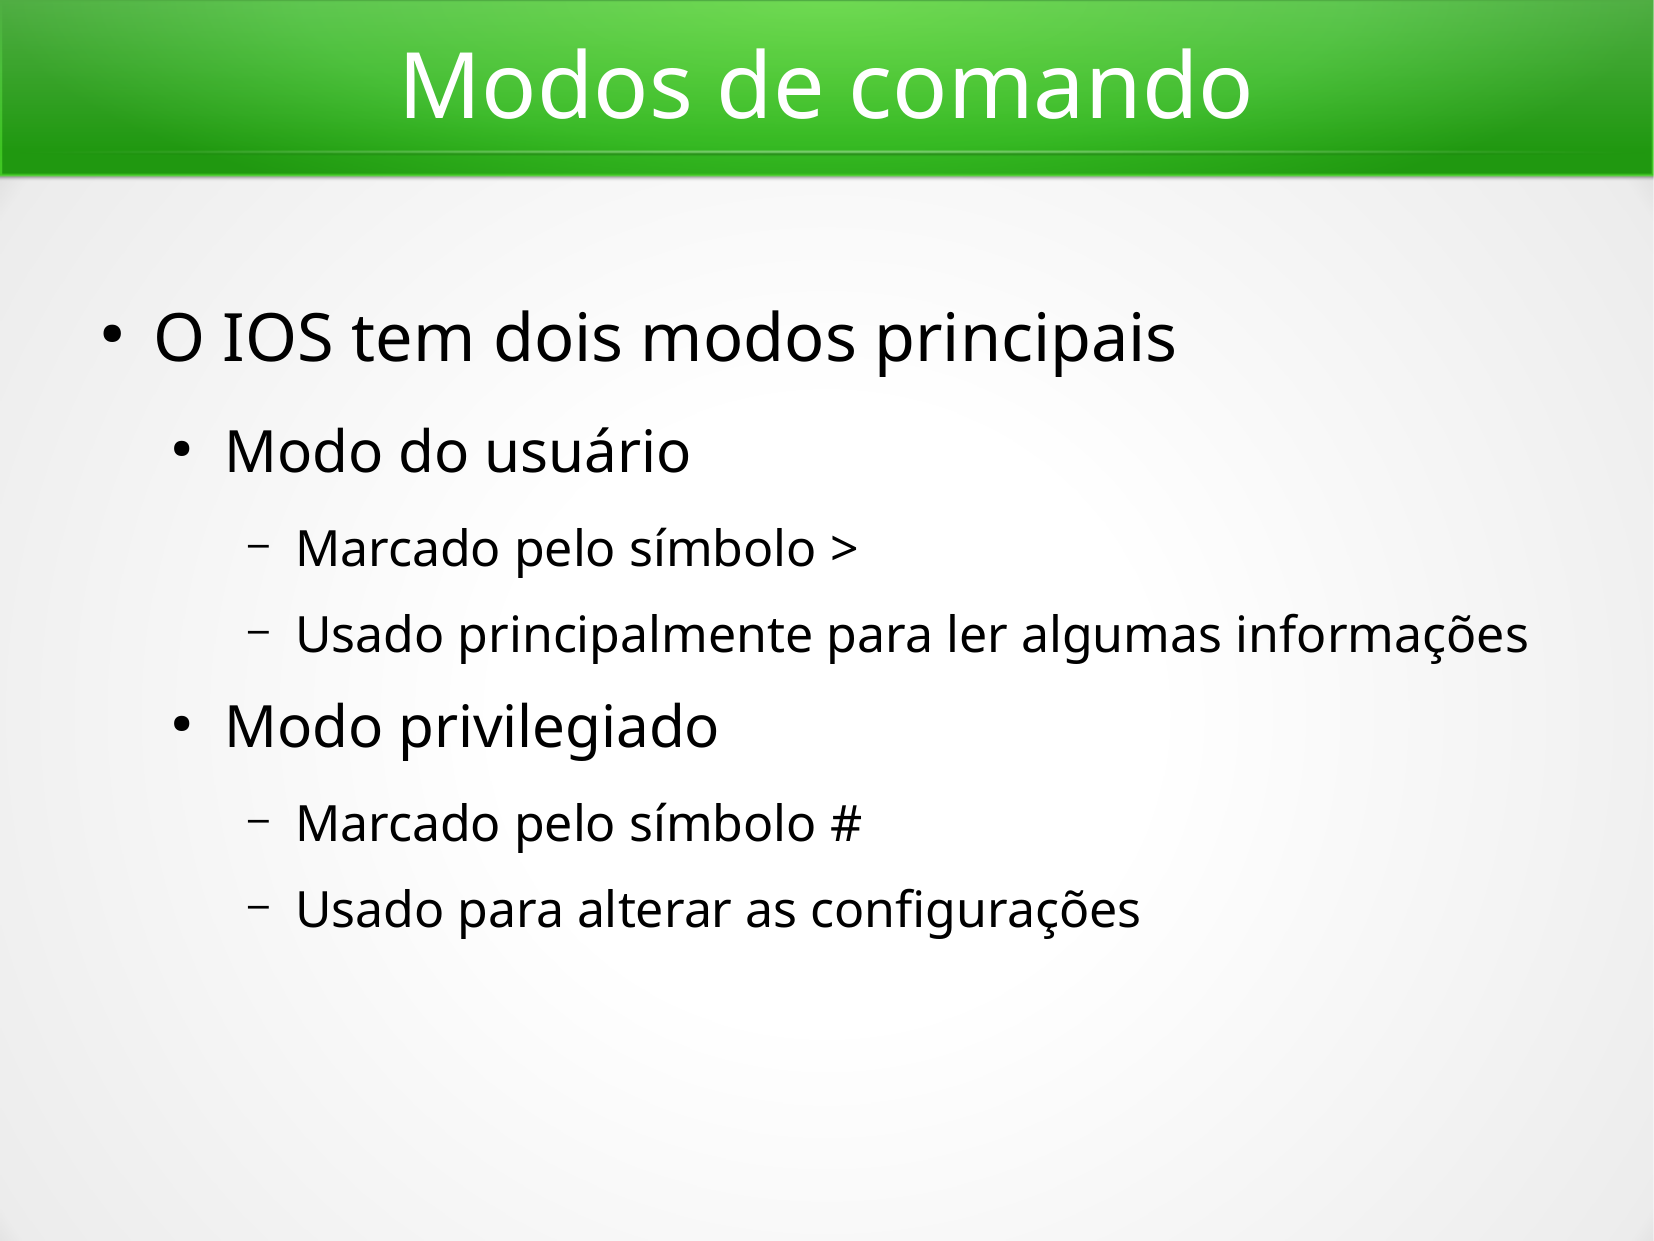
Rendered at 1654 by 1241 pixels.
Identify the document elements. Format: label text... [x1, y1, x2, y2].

picture [0, 0, 1654, 1241]
list O IOS tem dois modos principais Modo do usuário Marcado pelo símbolo > Usado principalmente para ler algumas informações Modo privilegiado Marcado pelo símbolo # Usado para alterar as configurações [82, 290, 1571, 1010]
title Modos de comando [82, 11, 1571, 154]
